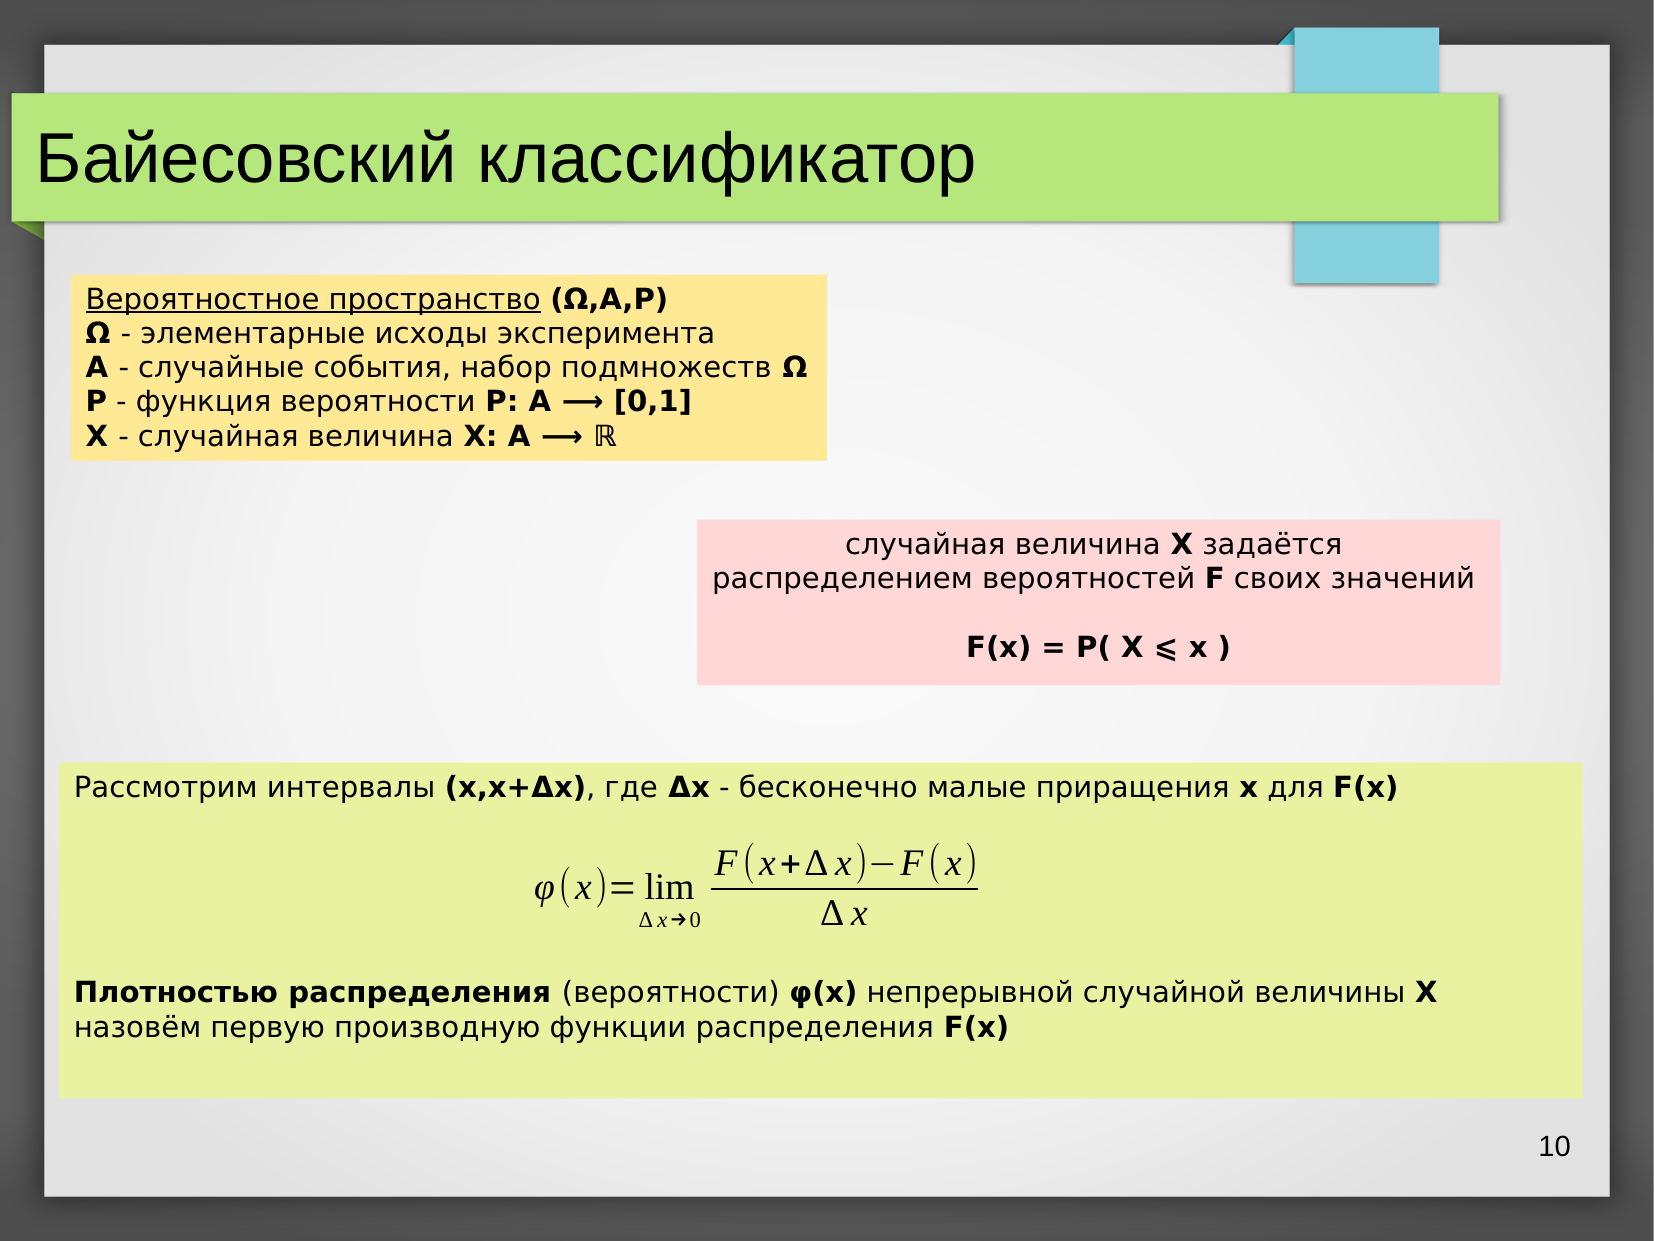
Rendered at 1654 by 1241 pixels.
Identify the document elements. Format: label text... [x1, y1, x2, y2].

chart [533, 840, 981, 934]
title Байесовский классификатор [35, 118, 1489, 199]
text_box Рассмотрим интервалы (x,x+Δx), где Δx - бесконечно малые приращения x для F(x) Плотностью распределения (вероятности) φ(x) непрерывной случайной величины X назовём первую производную функции распределения F(x) [59, 762, 1583, 1099]
text_box Вероятностное пространство (Ω,A,P) Ω - элементарные исходы эксперимента A - случайные события, набор подмножеств Ω P - функция вероятности P: A ⟶ [0,1] X - случайная величина X: A ⟶ ℝ [70, 274, 827, 461]
text_box случайная величина X задаётся распределением вероятностей F своих значений F(x) = P( X ⩽ x ) [696, 519, 1501, 686]
picture [0, 0, 1654, 1241]
